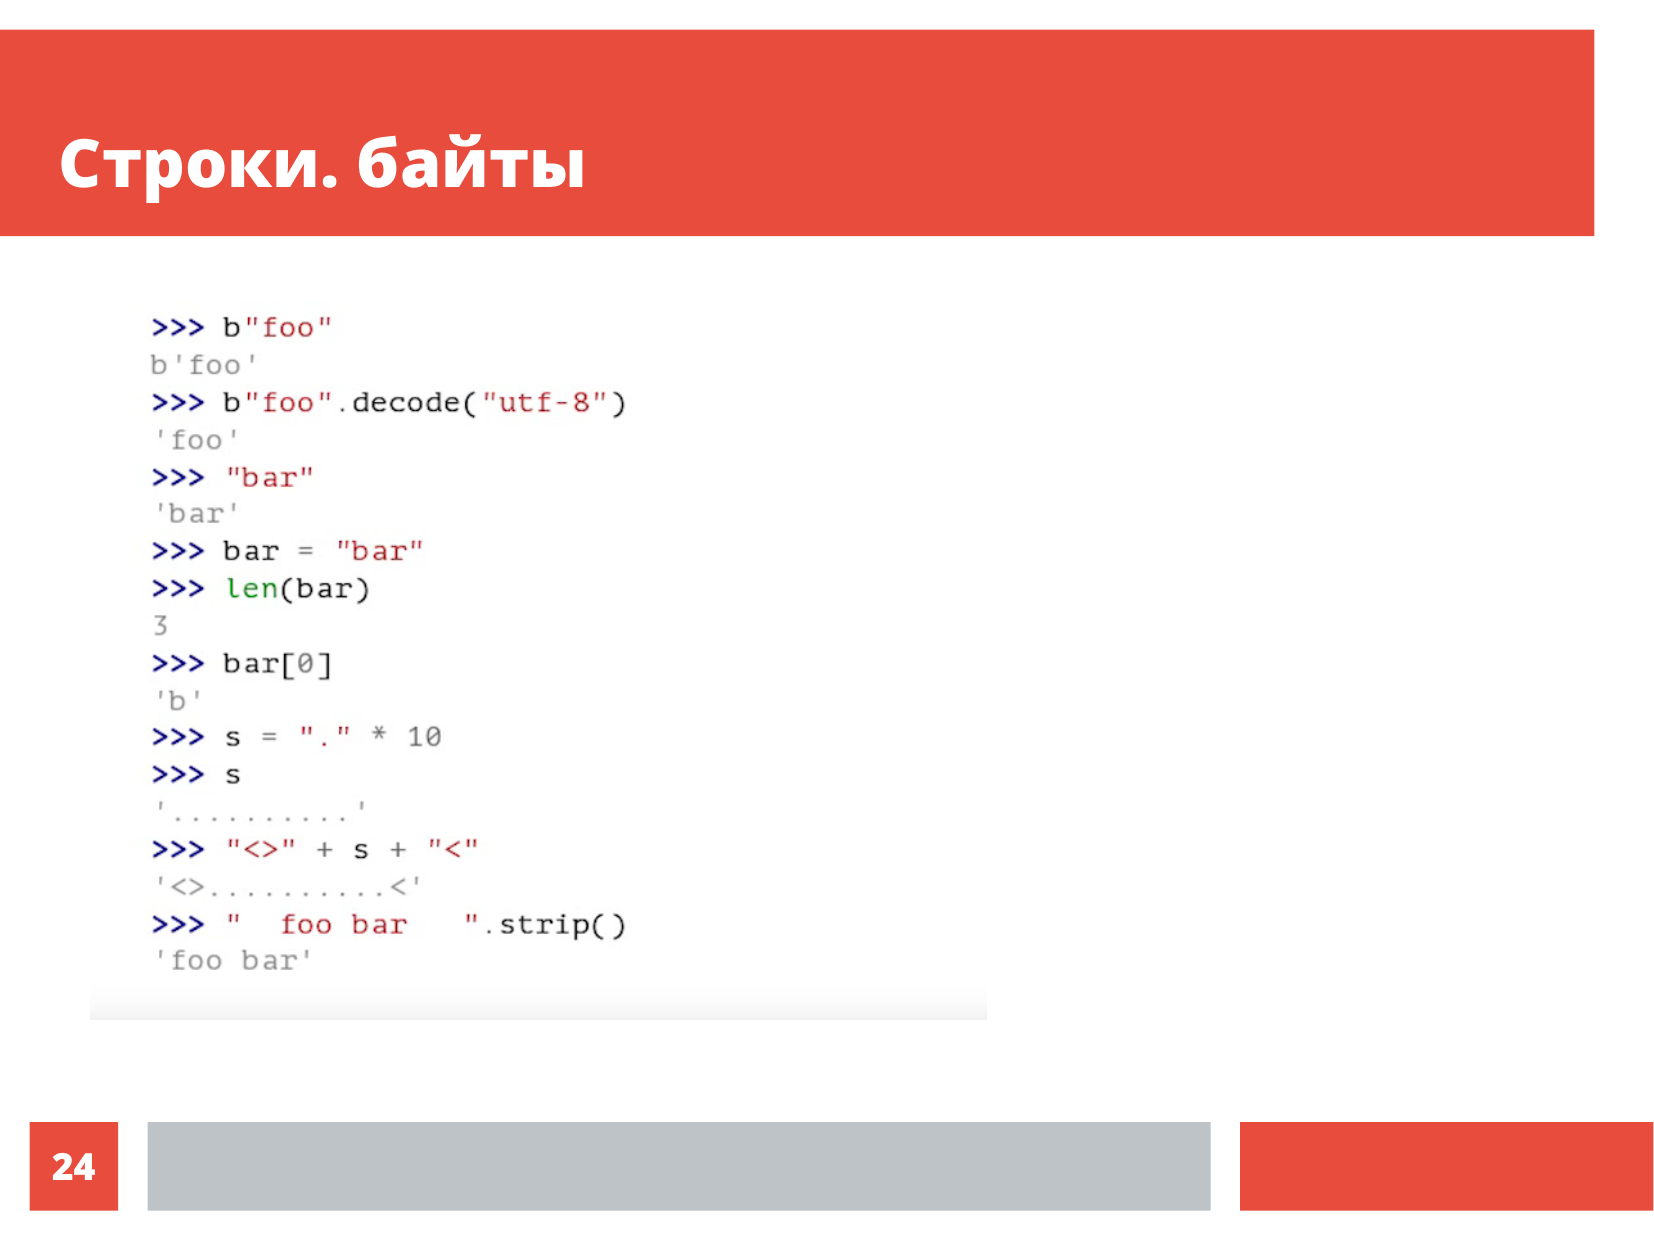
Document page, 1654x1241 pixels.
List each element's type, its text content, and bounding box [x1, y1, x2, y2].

title Строки. байты [59, 59, 1595, 207]
picture [90, 252, 987, 1021]
